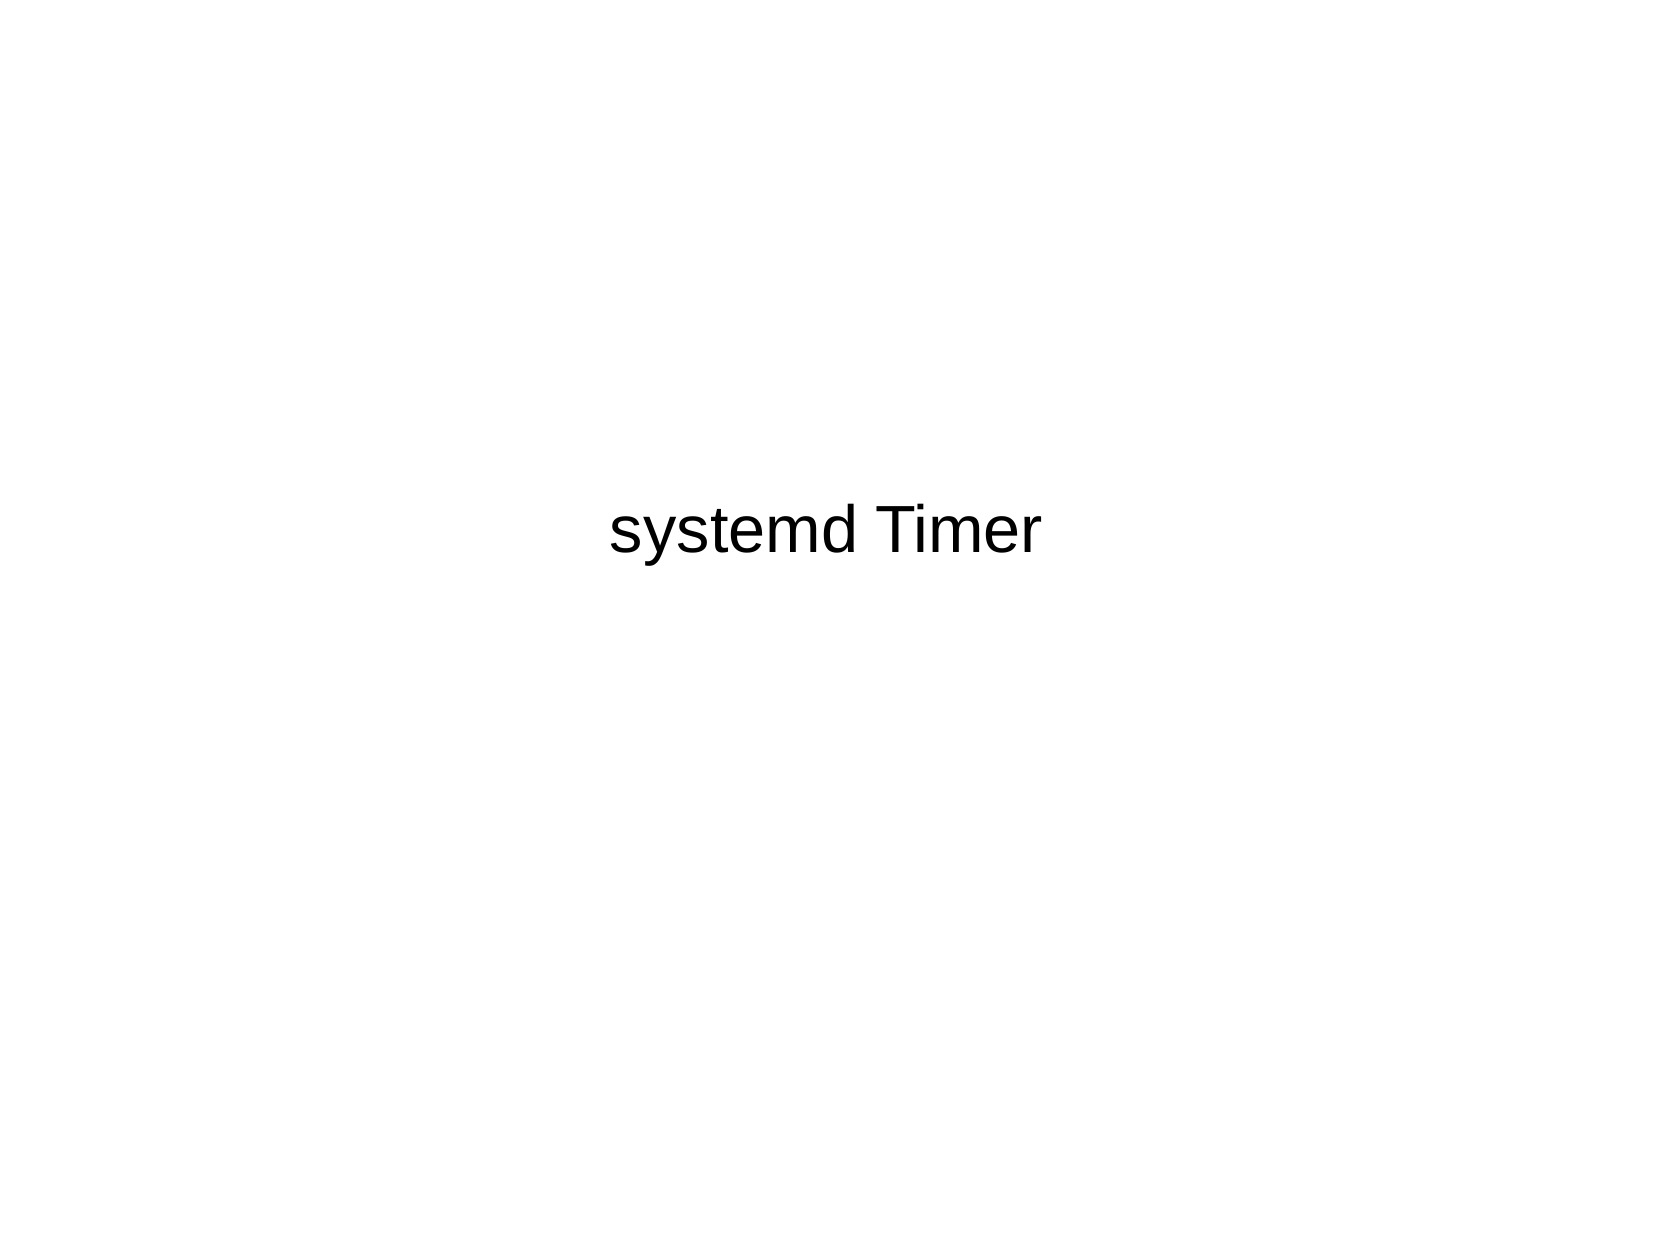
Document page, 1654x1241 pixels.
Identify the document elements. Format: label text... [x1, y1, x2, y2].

subtitle systemd Timer [82, 49, 1571, 1010]
